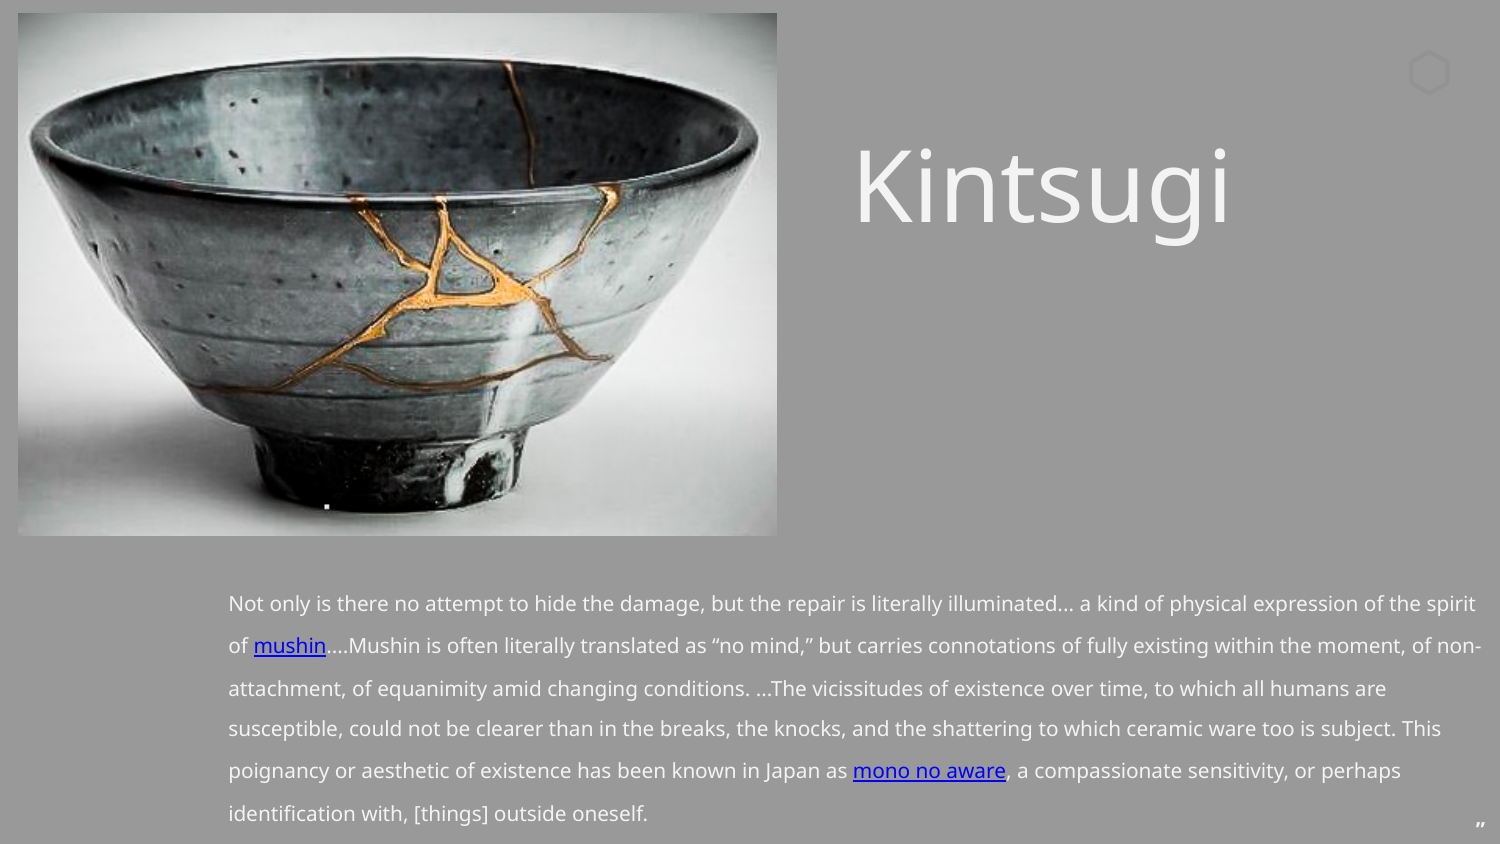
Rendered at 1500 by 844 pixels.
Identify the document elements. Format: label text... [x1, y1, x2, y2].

text_box Kintsugi [836, 107, 1458, 268]
picture [18, 13, 777, 536]
text_box Not only is there no attempt to hide the damage, but the repair is literally illuminated... a kind of physical expression of the spirit of mushin....Mushin is often literally translated as “no mind,” but carries connotations of fully existing within the moment, of non-attachment, of equanimity amid changing conditions. ...The vicissitudes of existence over time, to which all humans are susceptible, could not be clearer than in the breaks, the knocks, and the shattering to which ceramic ware too is subject. This poignancy or aesthetic of existence has been known in Japan as mono no aware, a compassionate sensitivity, or perhaps identiﬁcation with, [things] outside oneself. ” — Christy Bartlett, Flickwerk: The Aesthetics of Mended Japanese Ceramic [213, 561, 1500, 703]
